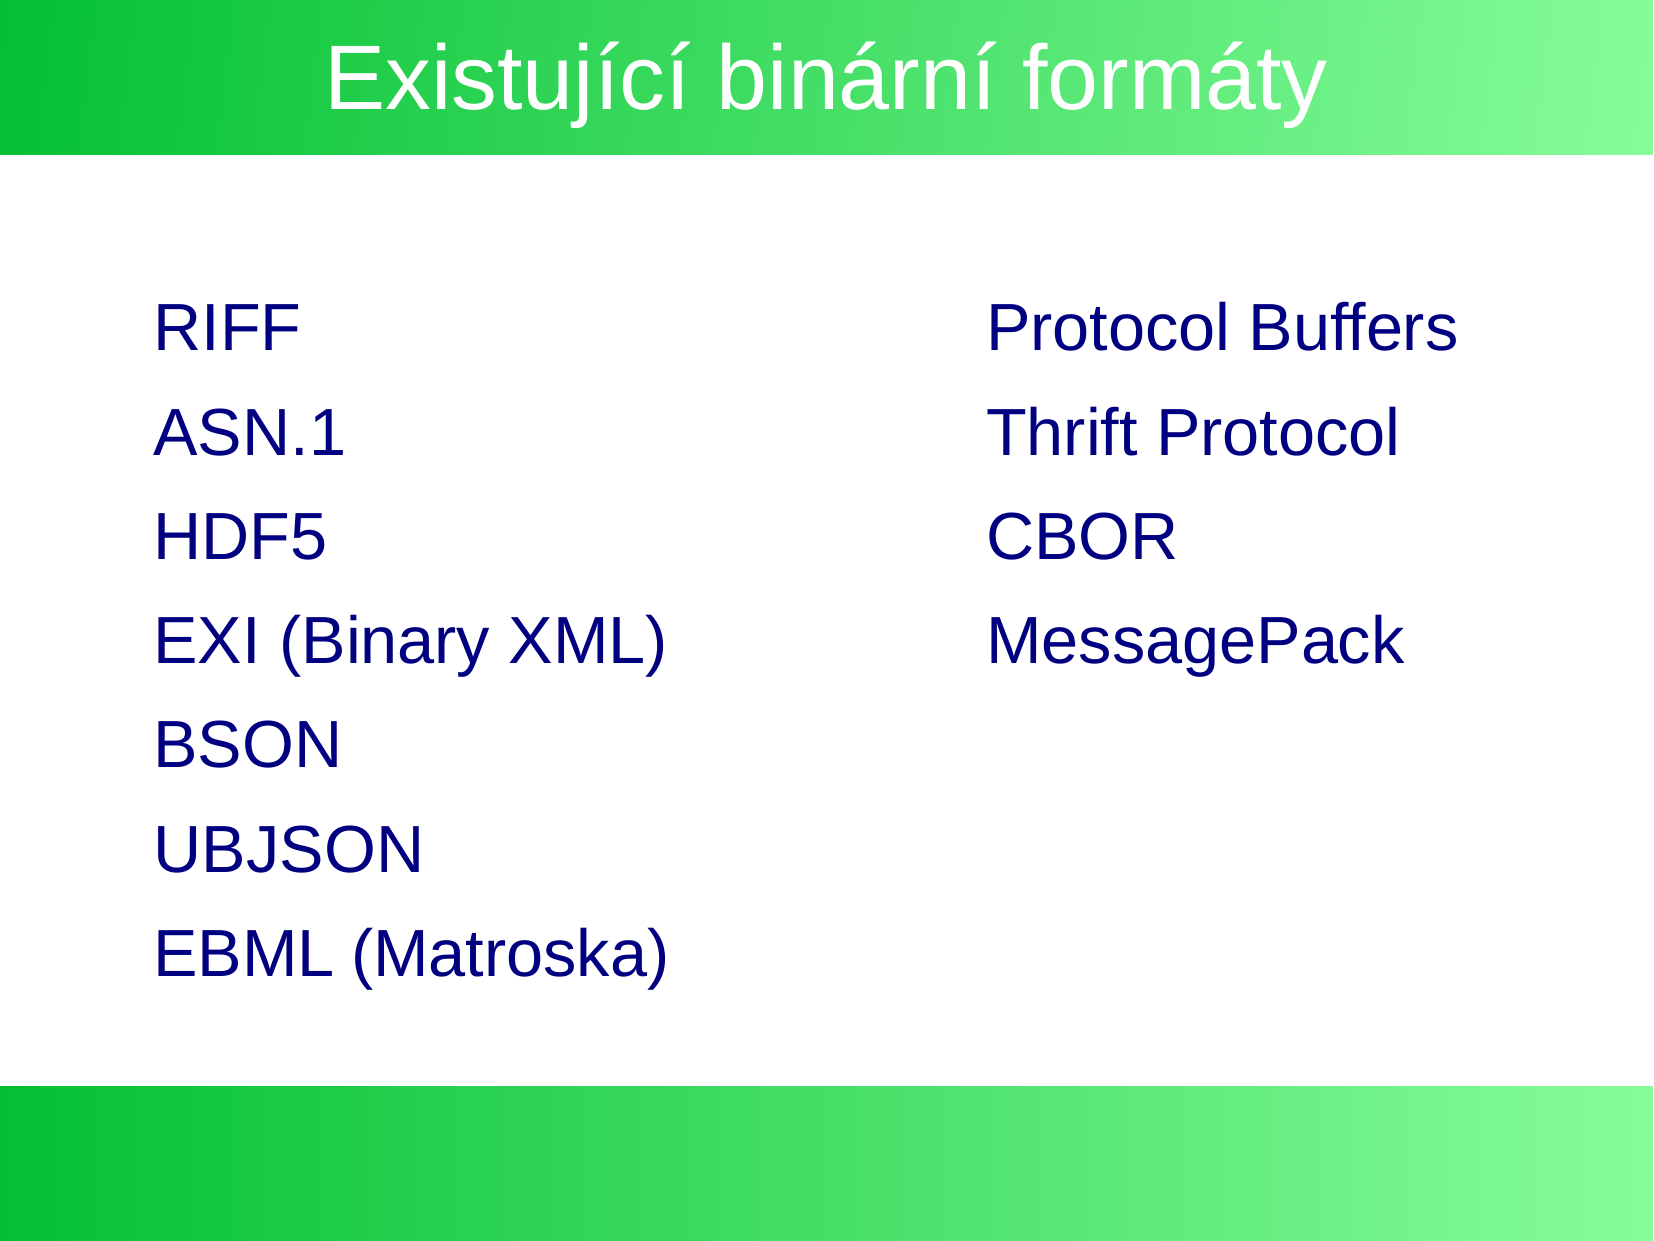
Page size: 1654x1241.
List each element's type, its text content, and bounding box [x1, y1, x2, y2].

list Protocol Buffers Thrift Protocol CBOR MessagePack [915, 290, 1554, 1010]
list RIFF ASN.1 HDF5 EXI (Binary XML) BSON UBJSON EBML (Matroska) [82, 290, 721, 1010]
title Existující binární formáty [82, 25, 1571, 130]
